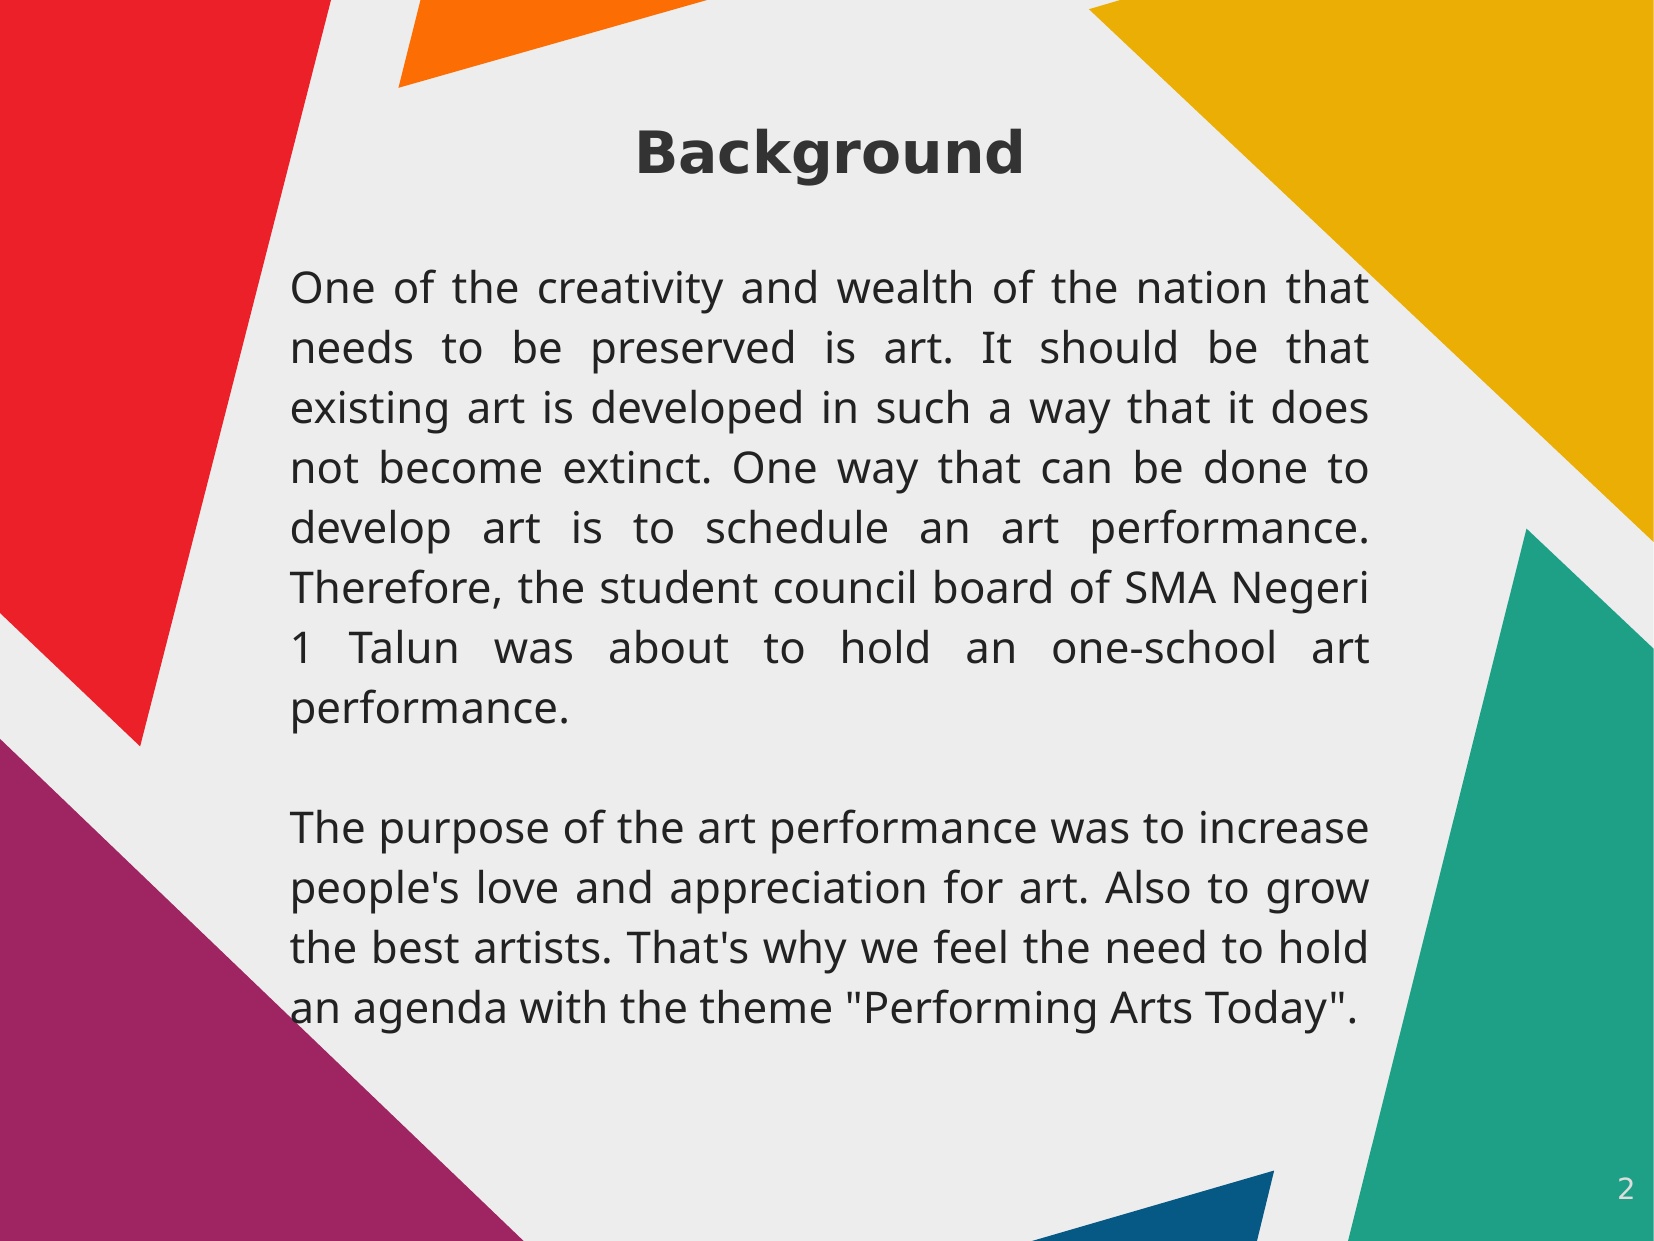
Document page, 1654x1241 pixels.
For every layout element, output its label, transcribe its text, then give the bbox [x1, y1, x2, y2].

title Background [289, 49, 1372, 256]
list One of the creativity and wealth of the nation that needs to be preserved is art. It should be that existing art is developed in such a way that it does not become extinct. One way that can be done to develop art is to schedule an art performance. Therefore, the student council board of SMA Negeri 1 Talun was about to hold an one-school art performance. The purpose of the art performance was to increase people's love and appreciation for art. Also to grow the best artists. That's why we feel the need to hold an agenda with the theme "Performing Arts Today". [289, 256, 1372, 1056]
